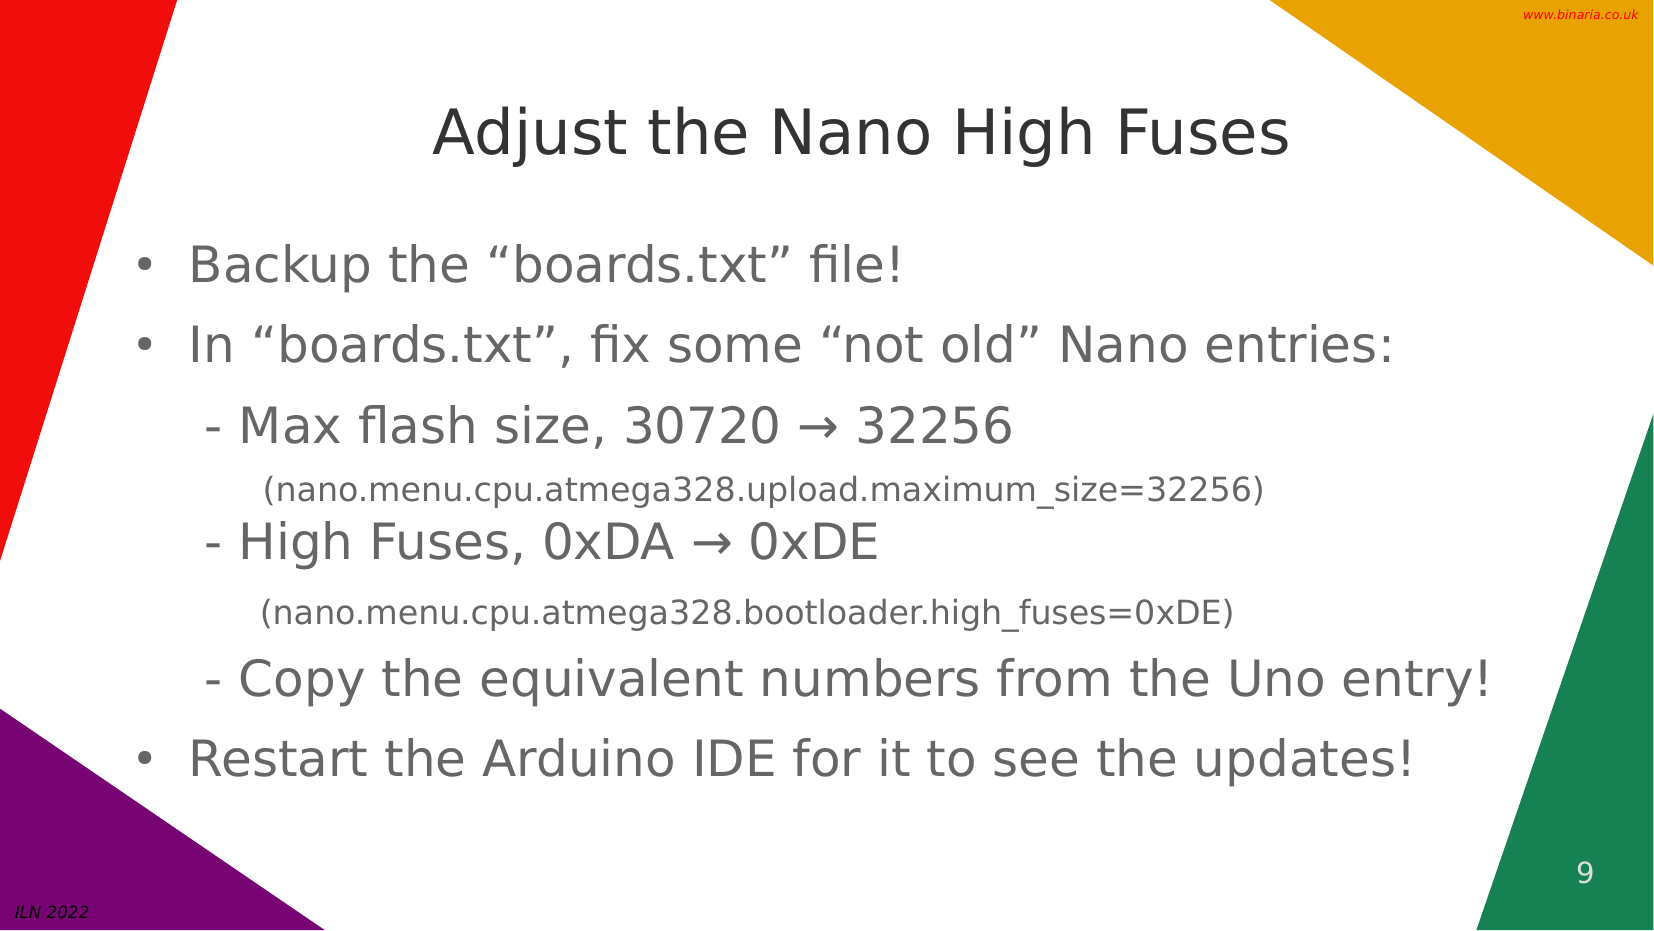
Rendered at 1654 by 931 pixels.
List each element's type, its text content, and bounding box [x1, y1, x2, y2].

title Adjust the Nano High Fuses [118, 59, 1536, 207]
list Backup the “boards.txt” file! In “boards.txt”, fix some “not old” Nano entries: - Max flash size, 30720 → 32256 (nano.menu.cpu.atmega328.upload.maximum_size=32256) - High Fuses, 0xDA → 0xDE (nano.menu.cpu.atmega328.bootloader.high_fuses=0xDE) - Copy the equivalent numbers from the Uno entry! Restart the Arduino IDE for it to see the updates! [118, 236, 1536, 827]
text_box ILN 2022 [0, 895, 105, 931]
text_box www.binaria.co.uk [1508, 0, 1654, 30]
